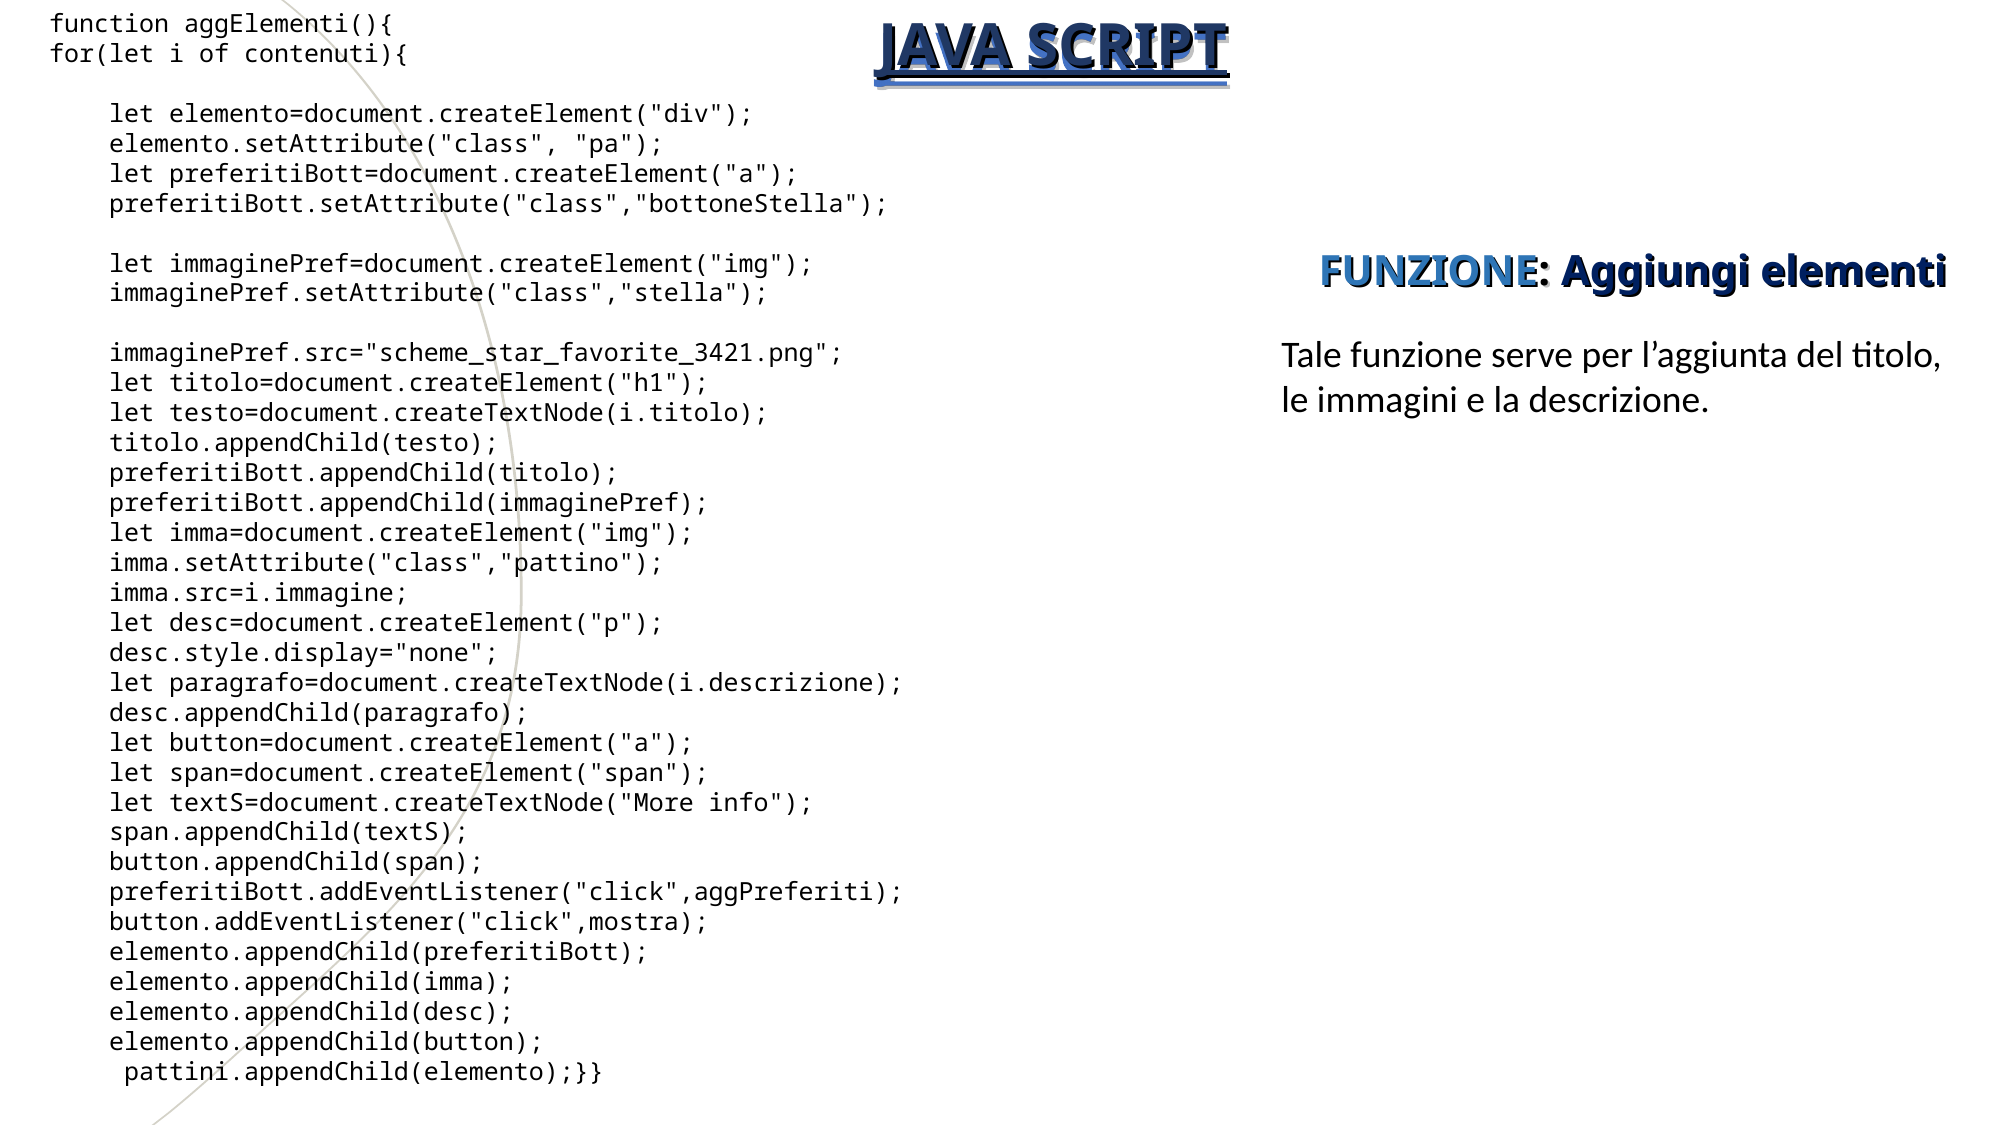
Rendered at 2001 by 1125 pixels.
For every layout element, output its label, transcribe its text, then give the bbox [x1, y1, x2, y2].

text_box JAVA SCRIPT [1035, 0, 1304, 86]
text_box FUNZIONE: Aggiungi elementi [1303, 236, 1959, 302]
text_box Tale funzione serve per l’aggiunta del titolo, le immagini e la descrizione. [1266, 322, 1966, 429]
text_box function aggElementi(){ for(let i of contenuti){ let elemento=document.createElement("div"); elemento.setAttribute("class", "pa"); let preferitiBott=document.createElement("a"); preferitiBott.setAttribute("class","bottoneStella"); let immaginePref=document.createElement("img"); immaginePref.setAttribute("class","stella"); immaginePref.src="scheme_star_favorite_3421.png"; let titolo=document.createElement("h1"); let testo=document.createTextNode(i.titolo); titolo.appendChild(testo); preferitiBott.appendChild(titolo); preferitiBott.appendChild(immaginePref); let imma=document.createElement("img"); imma.setAttribute("class","pattino"); imma.src=i.immagine; let desc=document.createElement("p"); desc.style.display="none"; let paragrafo=document.createTextNode(i.descrizione); desc.appendChild(paragrafo); let button=document.createElement("a"); let span=document.createElement("span"); let textS=document.createTextNode("More info"); span.appendChild(textS); button.appendChild(span); preferitiBott.addEventListener("click",aggPreferiti); button.addEventListener("click",mostra); elemento.appendChild(preferitiBott); elemento.appendChild(imma); elemento.appendChild(desc); elemento.appendChild(button); pattini.appendChild(elemento);}} [34, 0, 1035, 1125]
